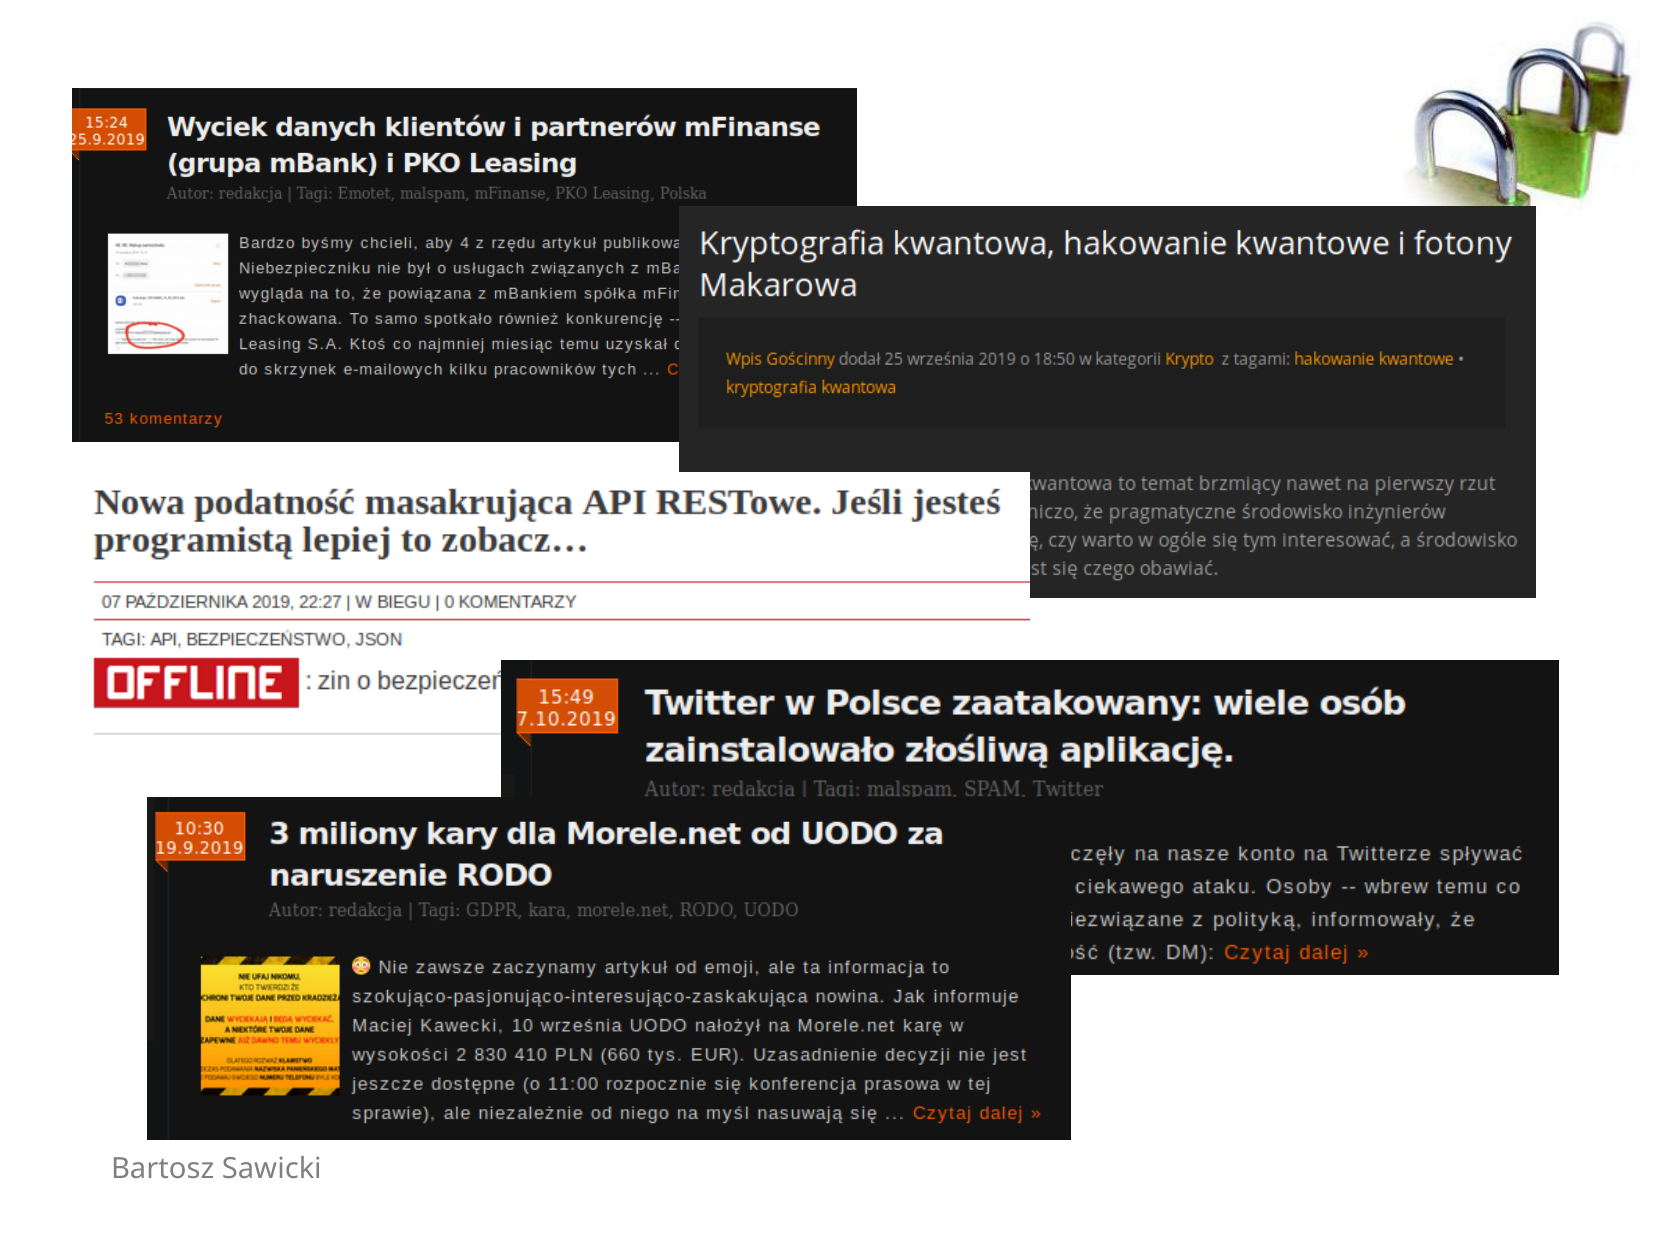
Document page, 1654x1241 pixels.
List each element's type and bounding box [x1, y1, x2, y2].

picture [72, 14, 1640, 1140]
